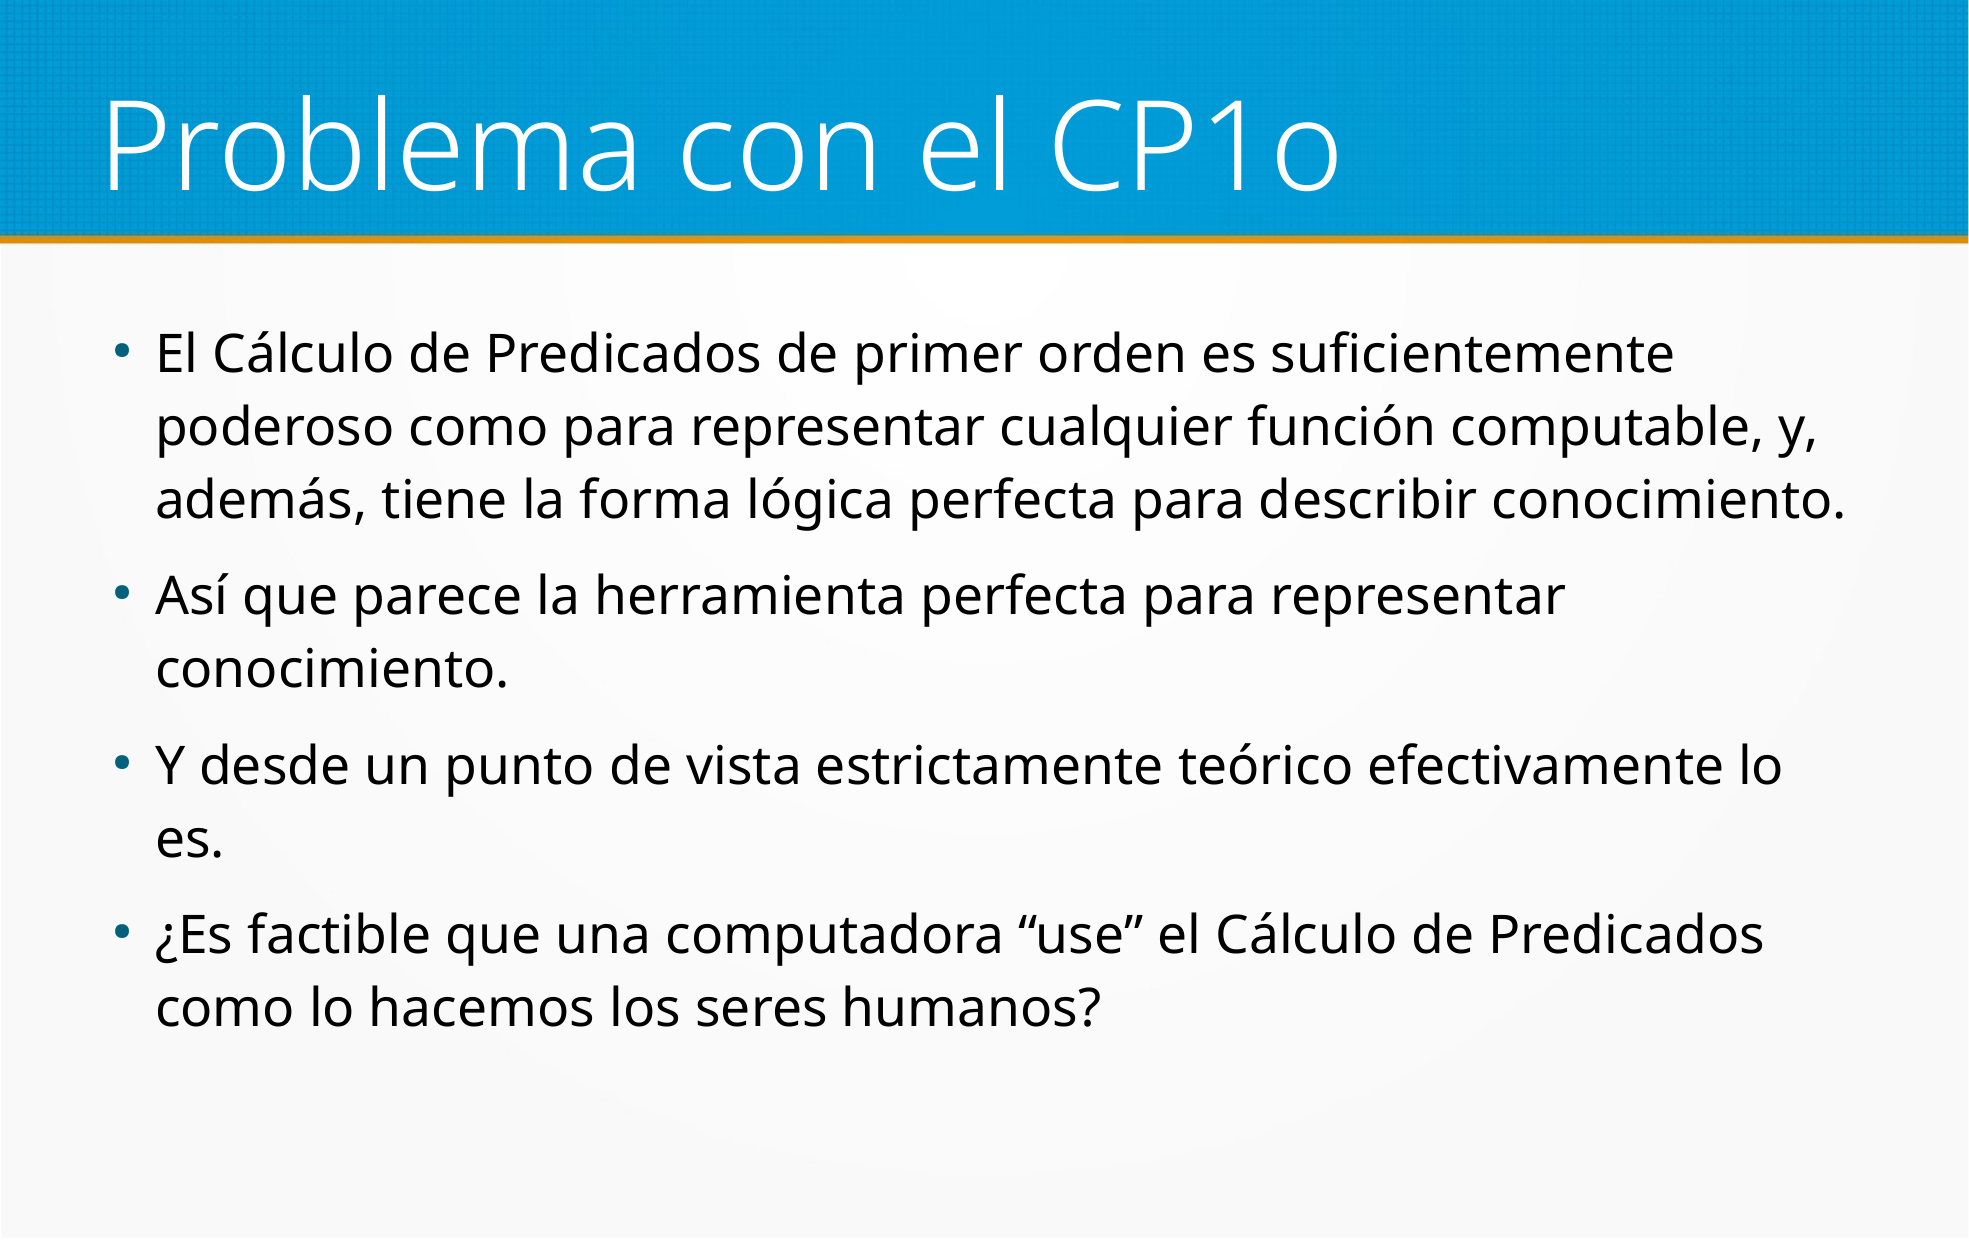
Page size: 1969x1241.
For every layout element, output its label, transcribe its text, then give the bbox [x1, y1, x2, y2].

list El Cálculo de Predicados de primer orden es suficientemente poderoso como para representar cualquier función computable, y, además, tiene la forma lógica perfecta para describir conocimiento. Así que parece la herramienta perfecta para representar conocimiento. Y desde un punto de vista estrictamente teórico efectivamente lo es. ¿Es factible que una computadora “use” el Cálculo de Predicados como lo hacemos los seres humanos? [98, 315, 1861, 1081]
title Problema con el CP1o [98, 19, 1870, 227]
picture [0, 233, 1969, 1241]
